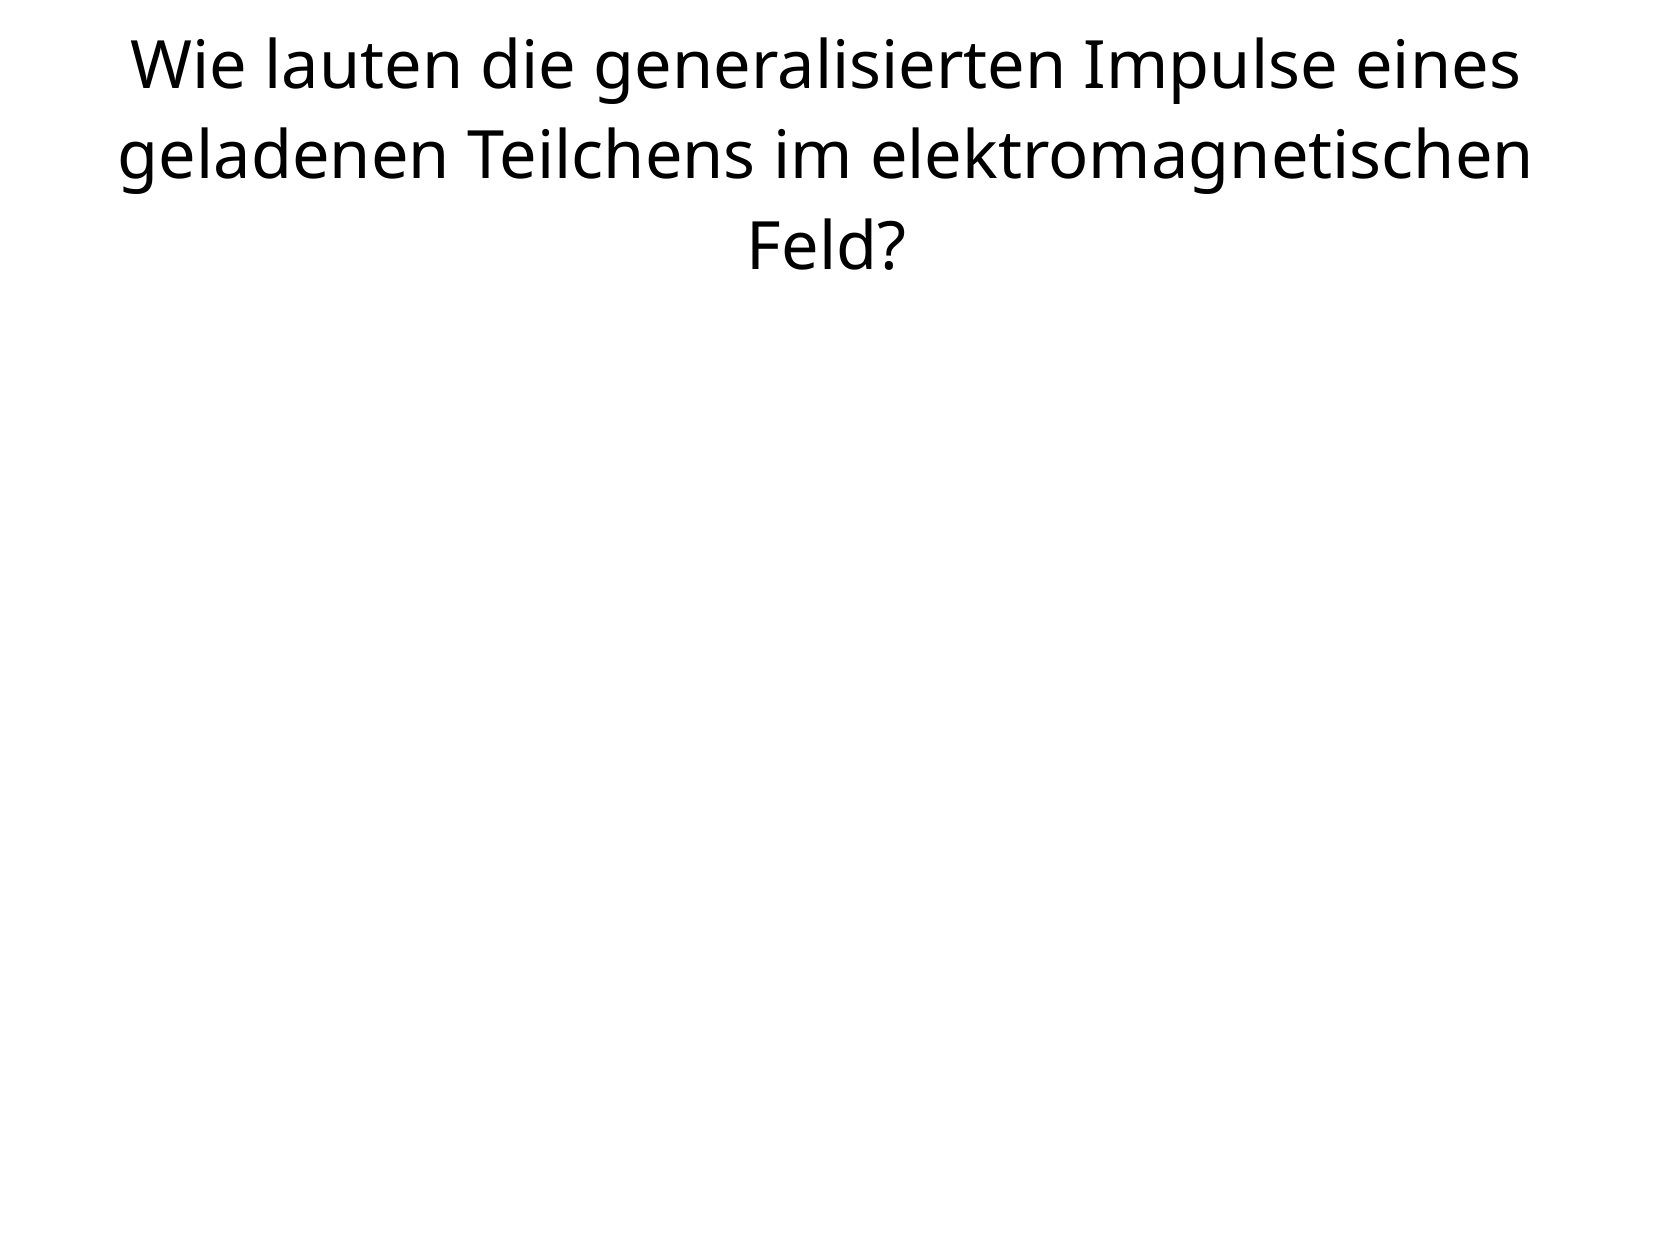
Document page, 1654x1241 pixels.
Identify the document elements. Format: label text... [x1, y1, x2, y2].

title Wie lauten die generalisierten Impulse eines geladenen Teilchens im elektromagnetischen Feld? [82, 19, 1571, 287]
